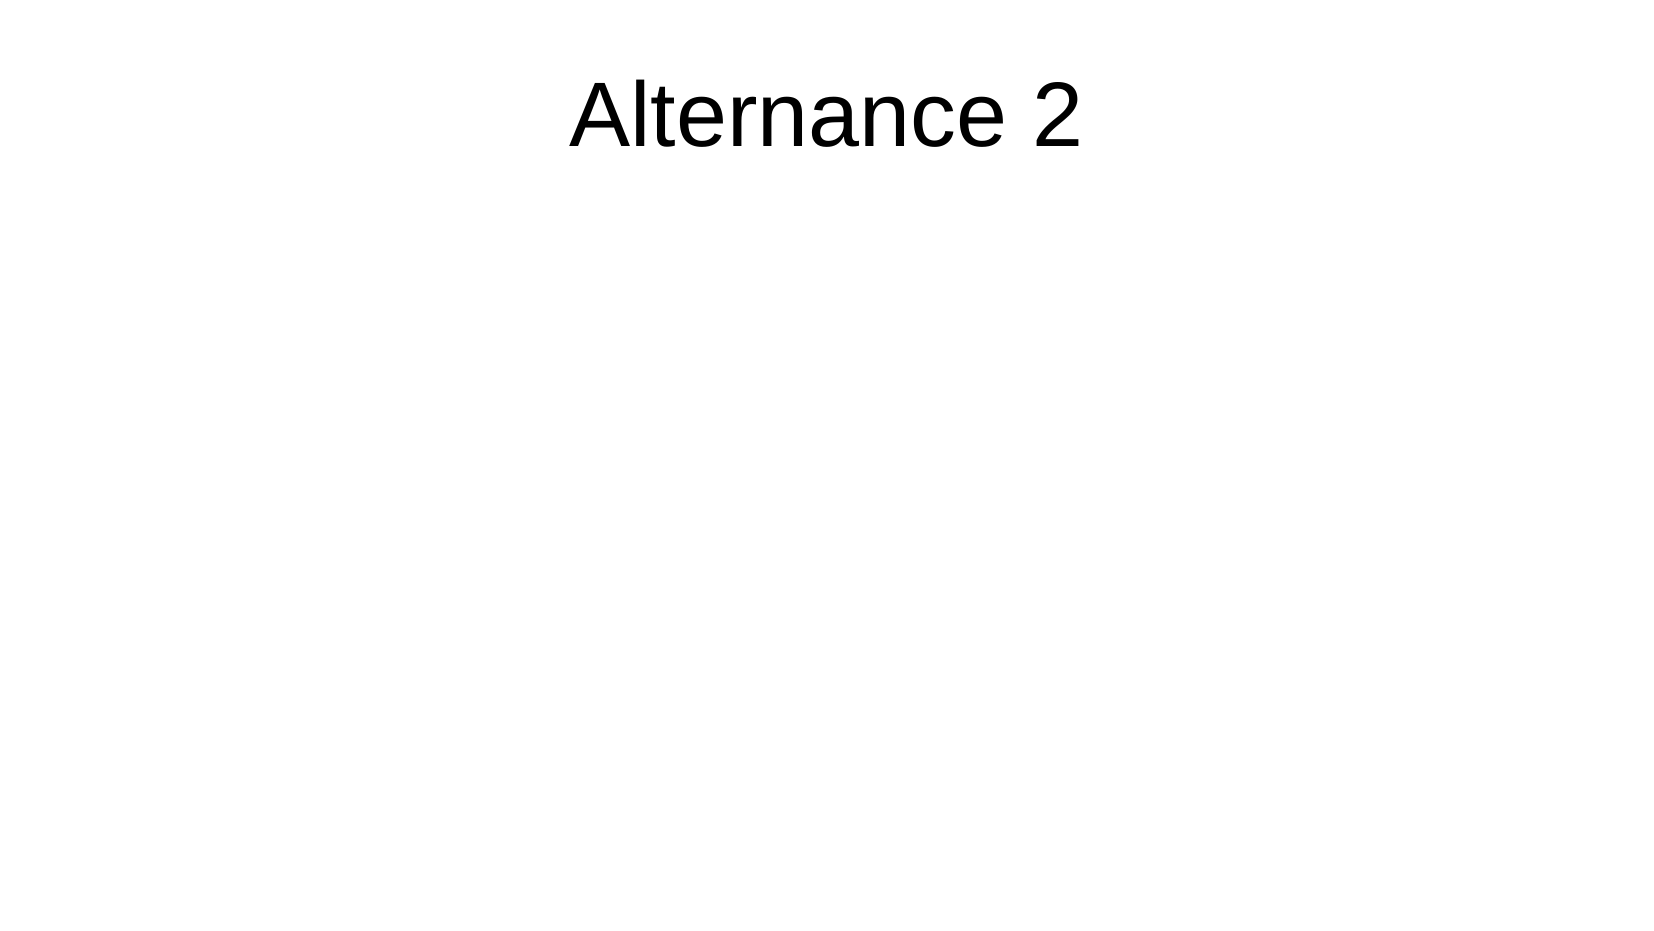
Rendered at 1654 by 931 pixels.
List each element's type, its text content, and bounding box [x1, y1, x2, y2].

title Alternance 2 [82, 37, 1571, 193]
